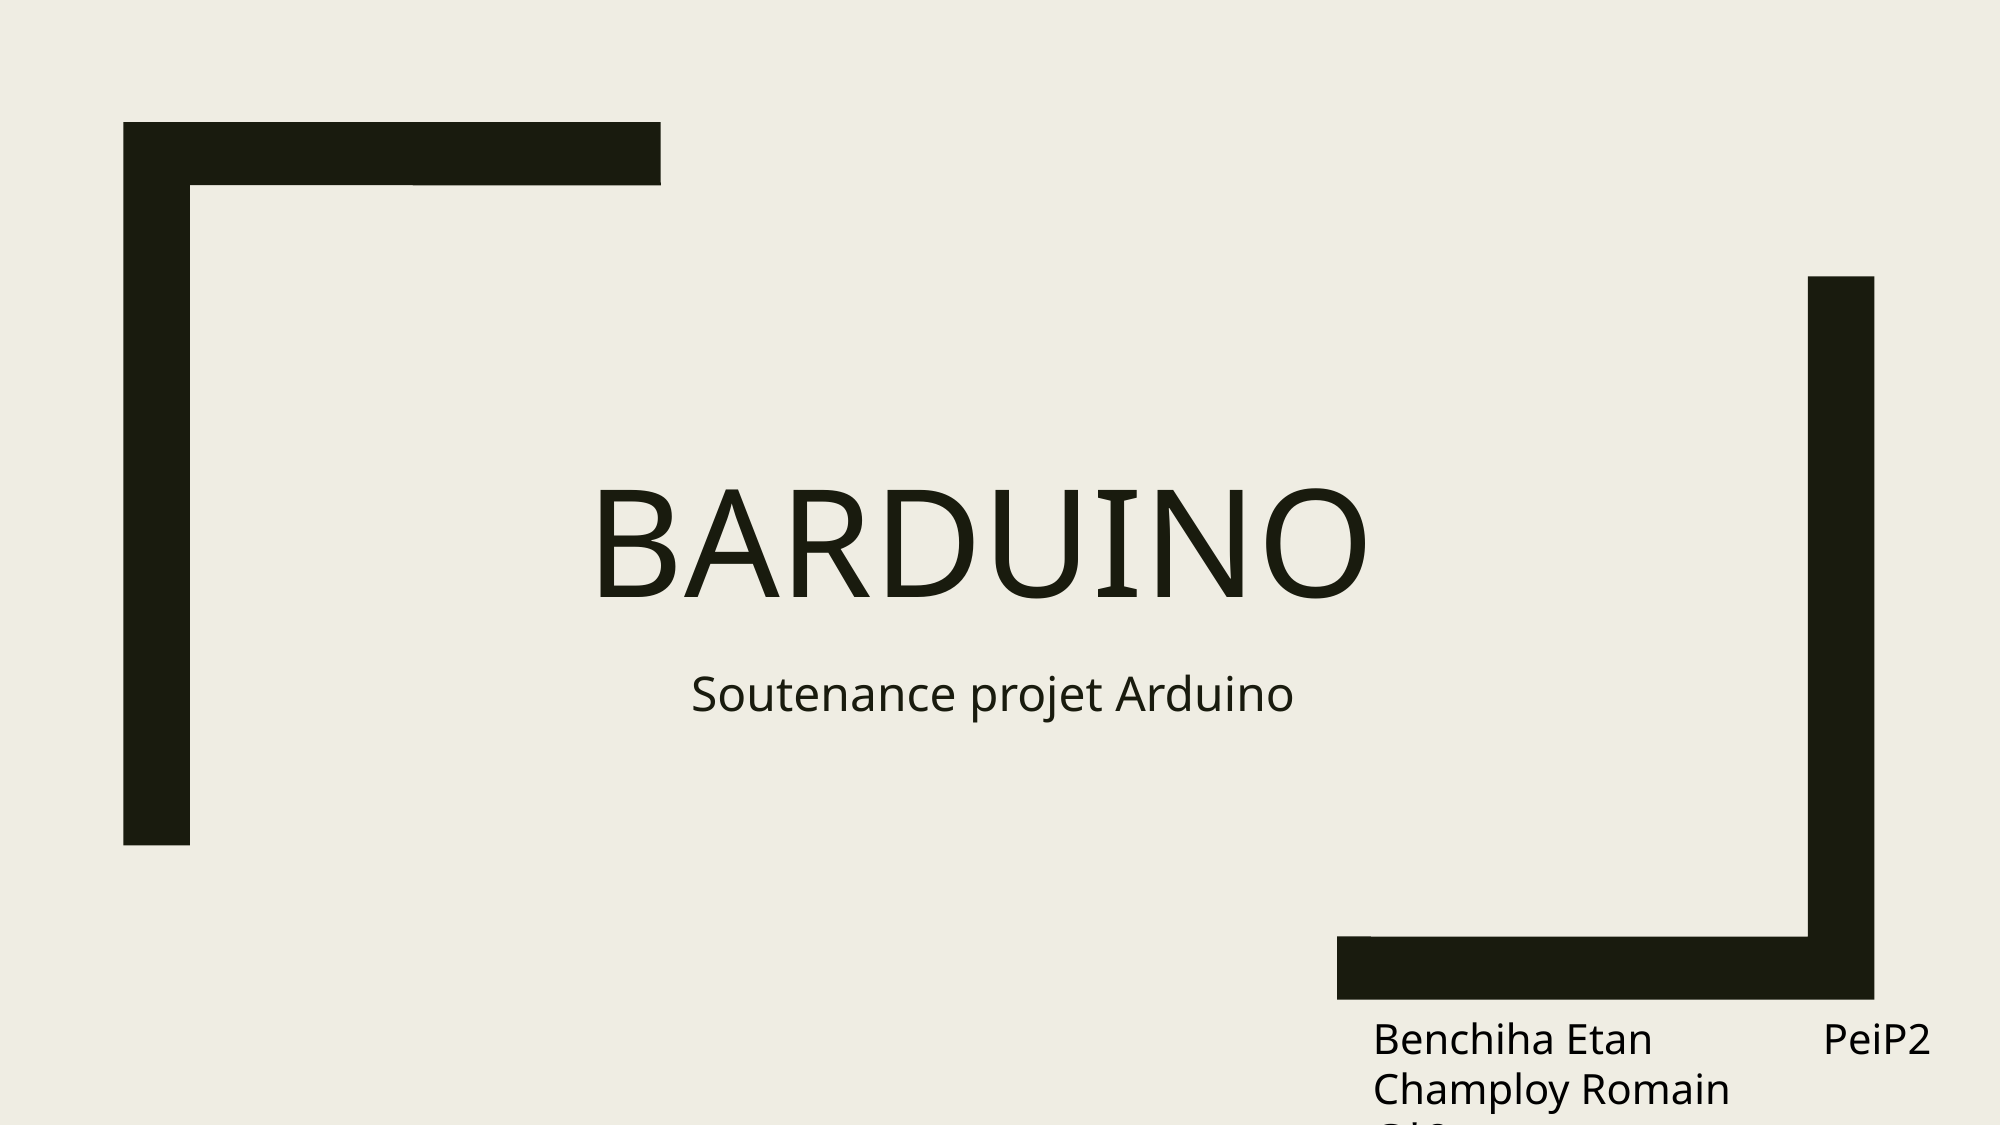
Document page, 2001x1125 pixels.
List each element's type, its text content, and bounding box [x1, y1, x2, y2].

subtitle Soutenance projet Arduino [439, 649, 1561, 828]
text_box Benchiha Etan PeiP2 Champloy Romain G*2 [1357, 1005, 1960, 1122]
title Barduino [314, 293, 1686, 638]
